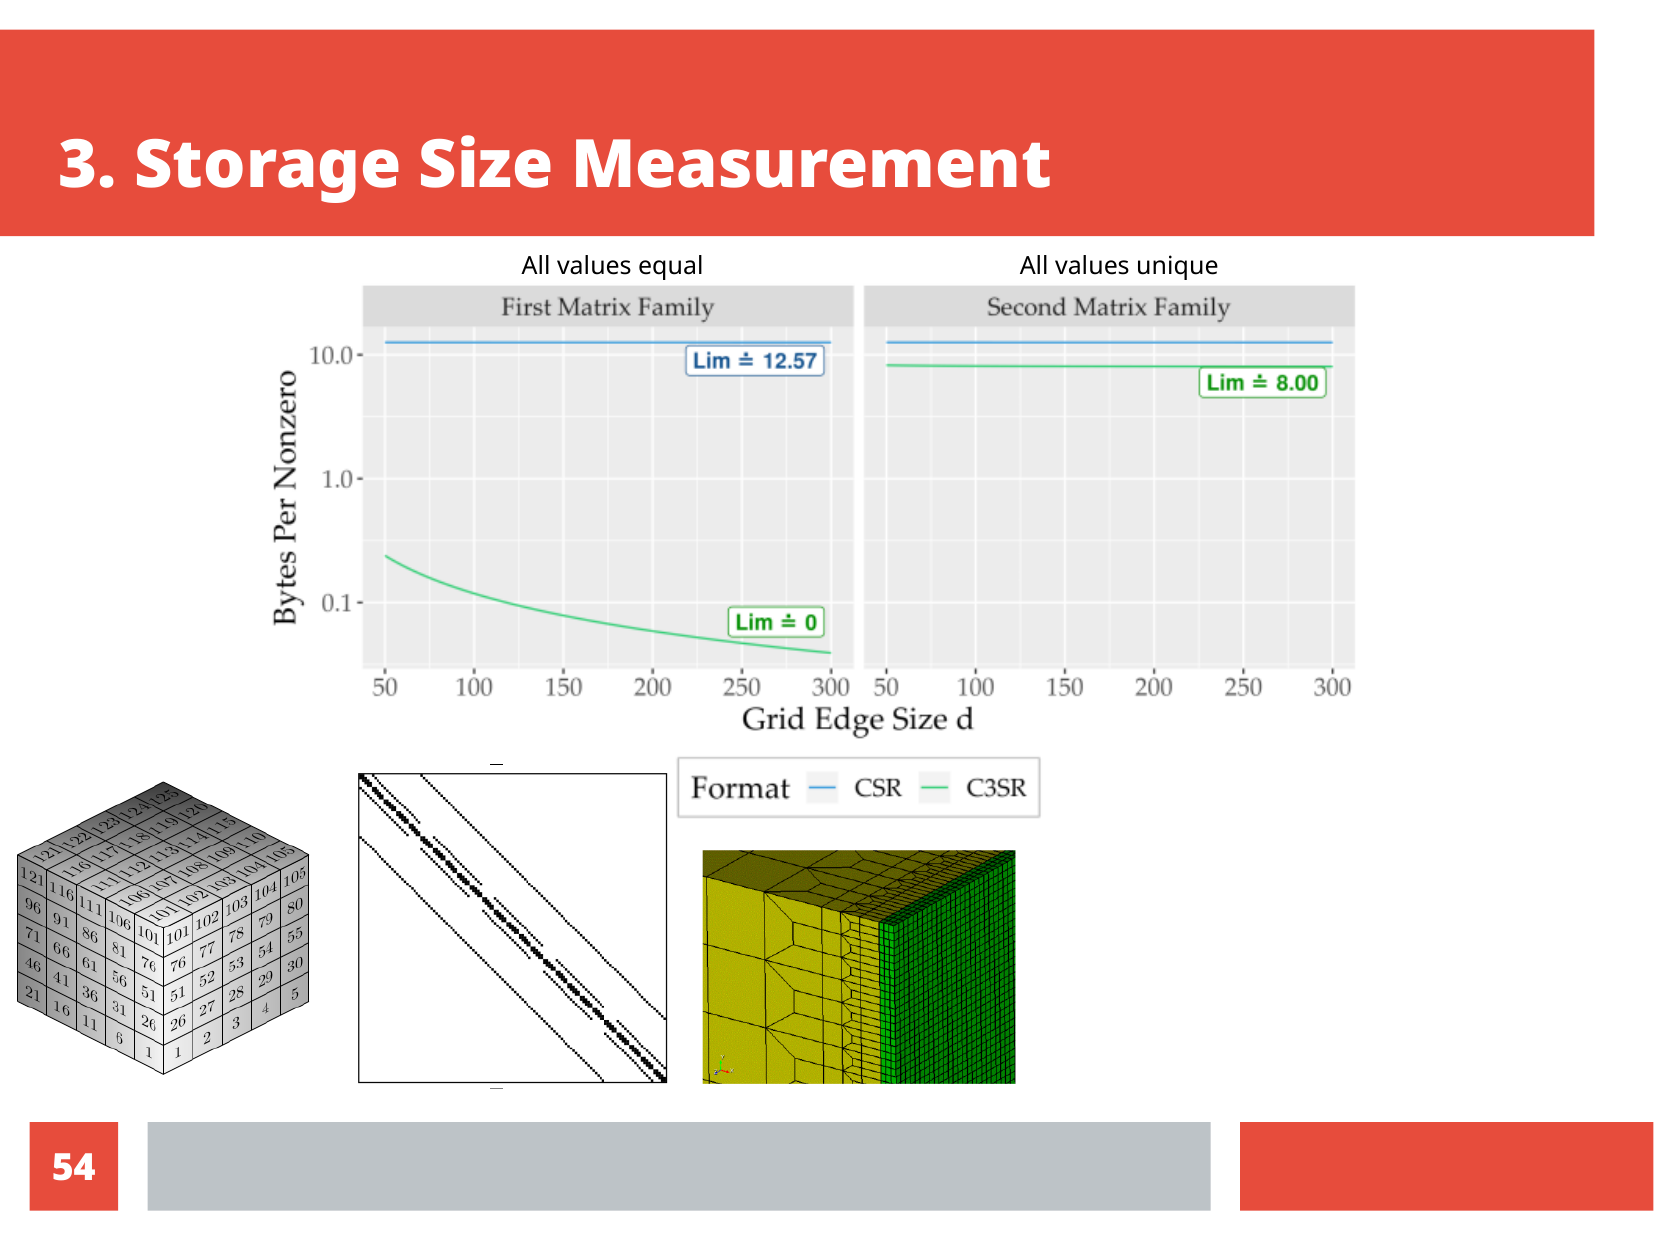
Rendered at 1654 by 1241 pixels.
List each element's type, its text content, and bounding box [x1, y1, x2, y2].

text_box All values equal [506, 240, 721, 289]
picture [6, 239, 1396, 1089]
text_box All values unique [1005, 240, 1246, 323]
title 3. Storage Size Measurement [59, 59, 1595, 207]
